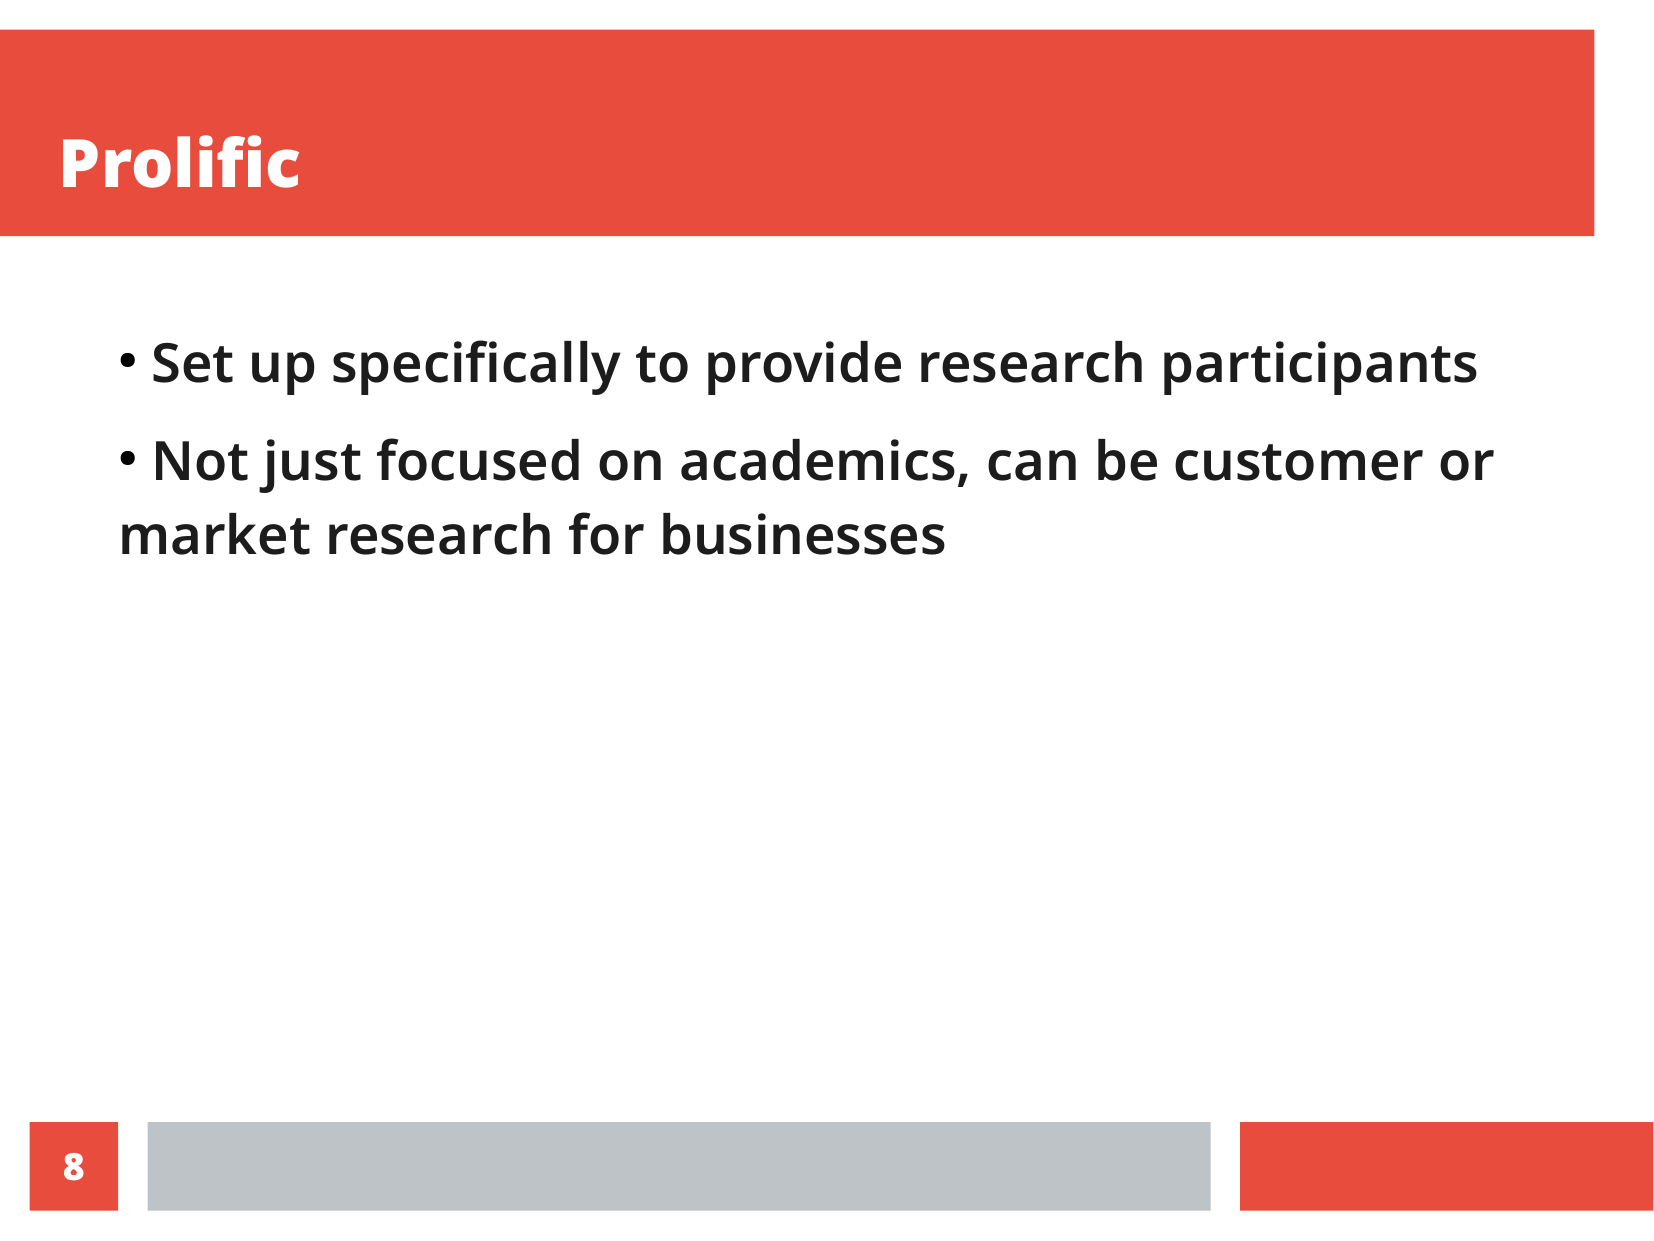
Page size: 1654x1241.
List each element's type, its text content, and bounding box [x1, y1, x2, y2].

title Prolific [59, 59, 1595, 207]
list Set up specifically to provide research participants Not just focused on academics, can be customer or market research for businesses [59, 324, 1565, 1093]
